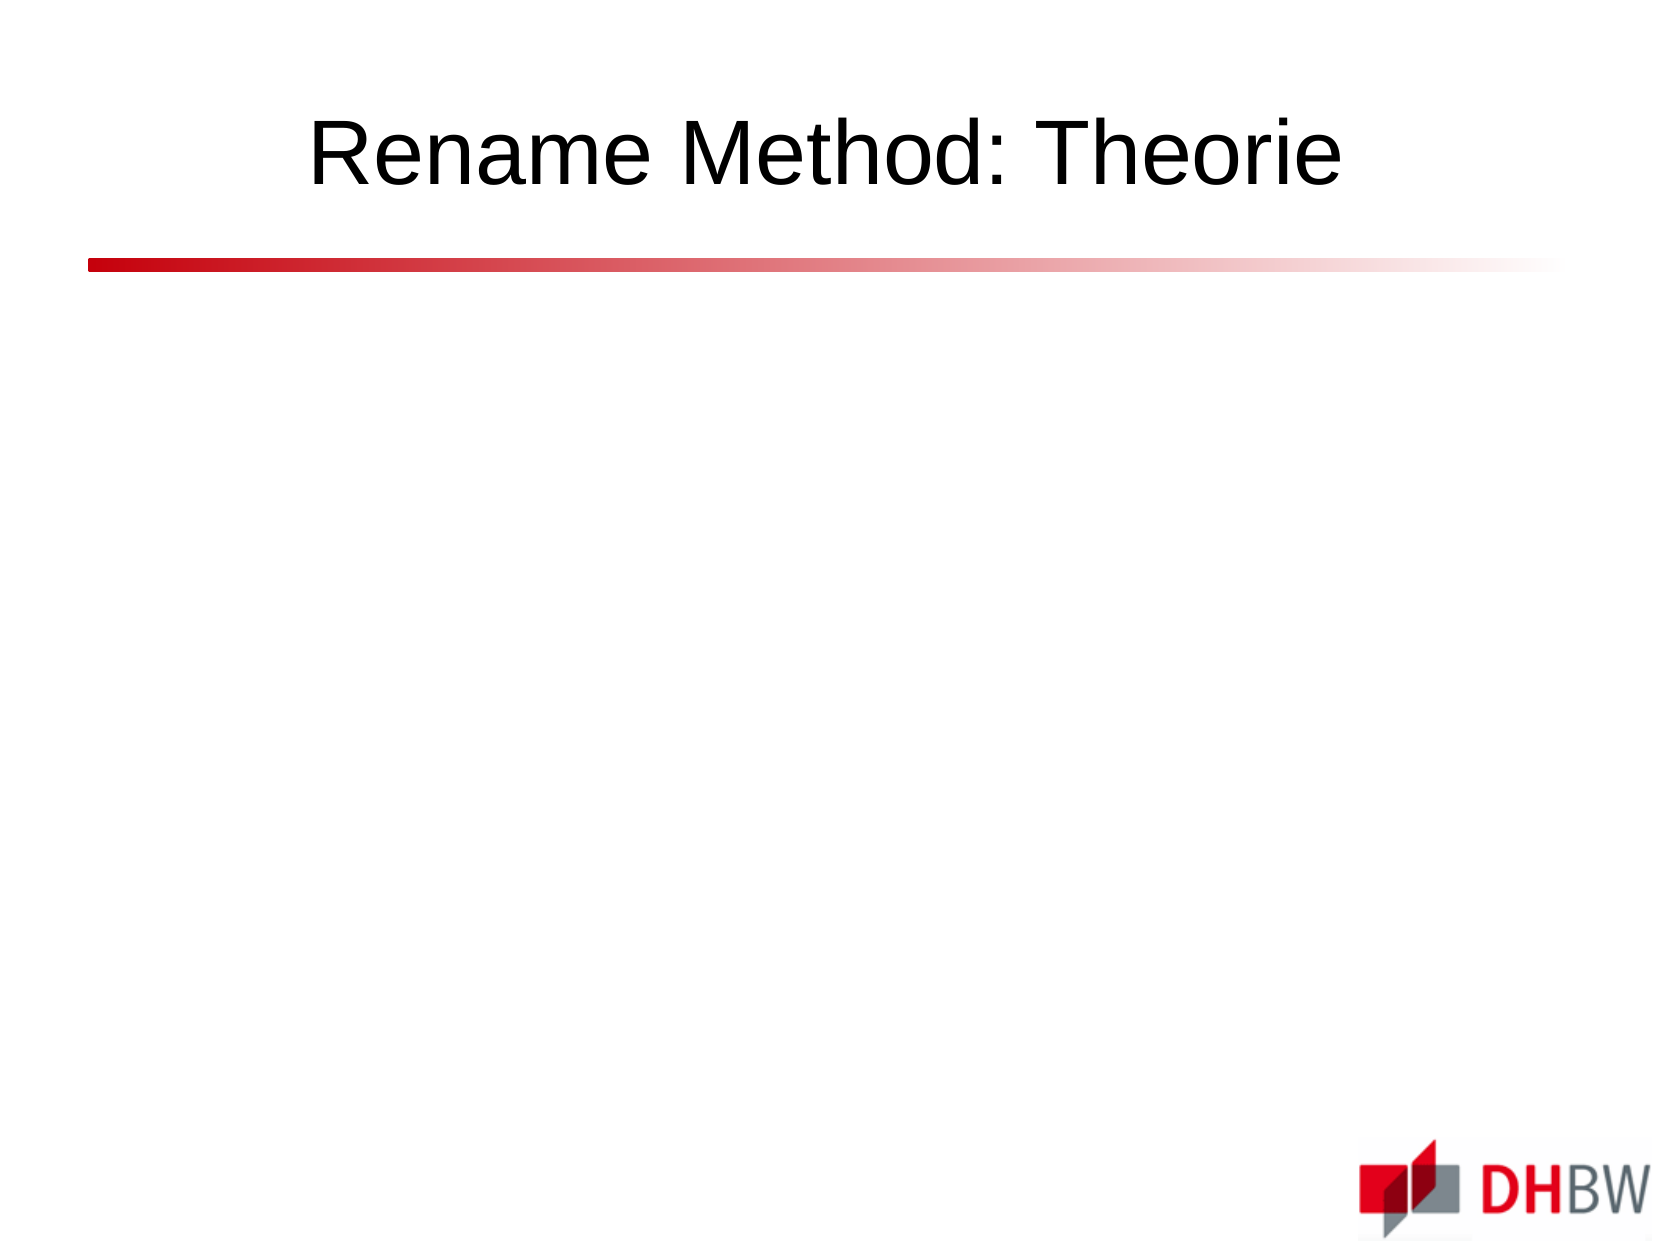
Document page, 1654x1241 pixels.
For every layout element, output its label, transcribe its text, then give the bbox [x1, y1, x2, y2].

title Rename Method: Theorie [82, 56, 1571, 250]
picture [1358, 1137, 1652, 1241]
